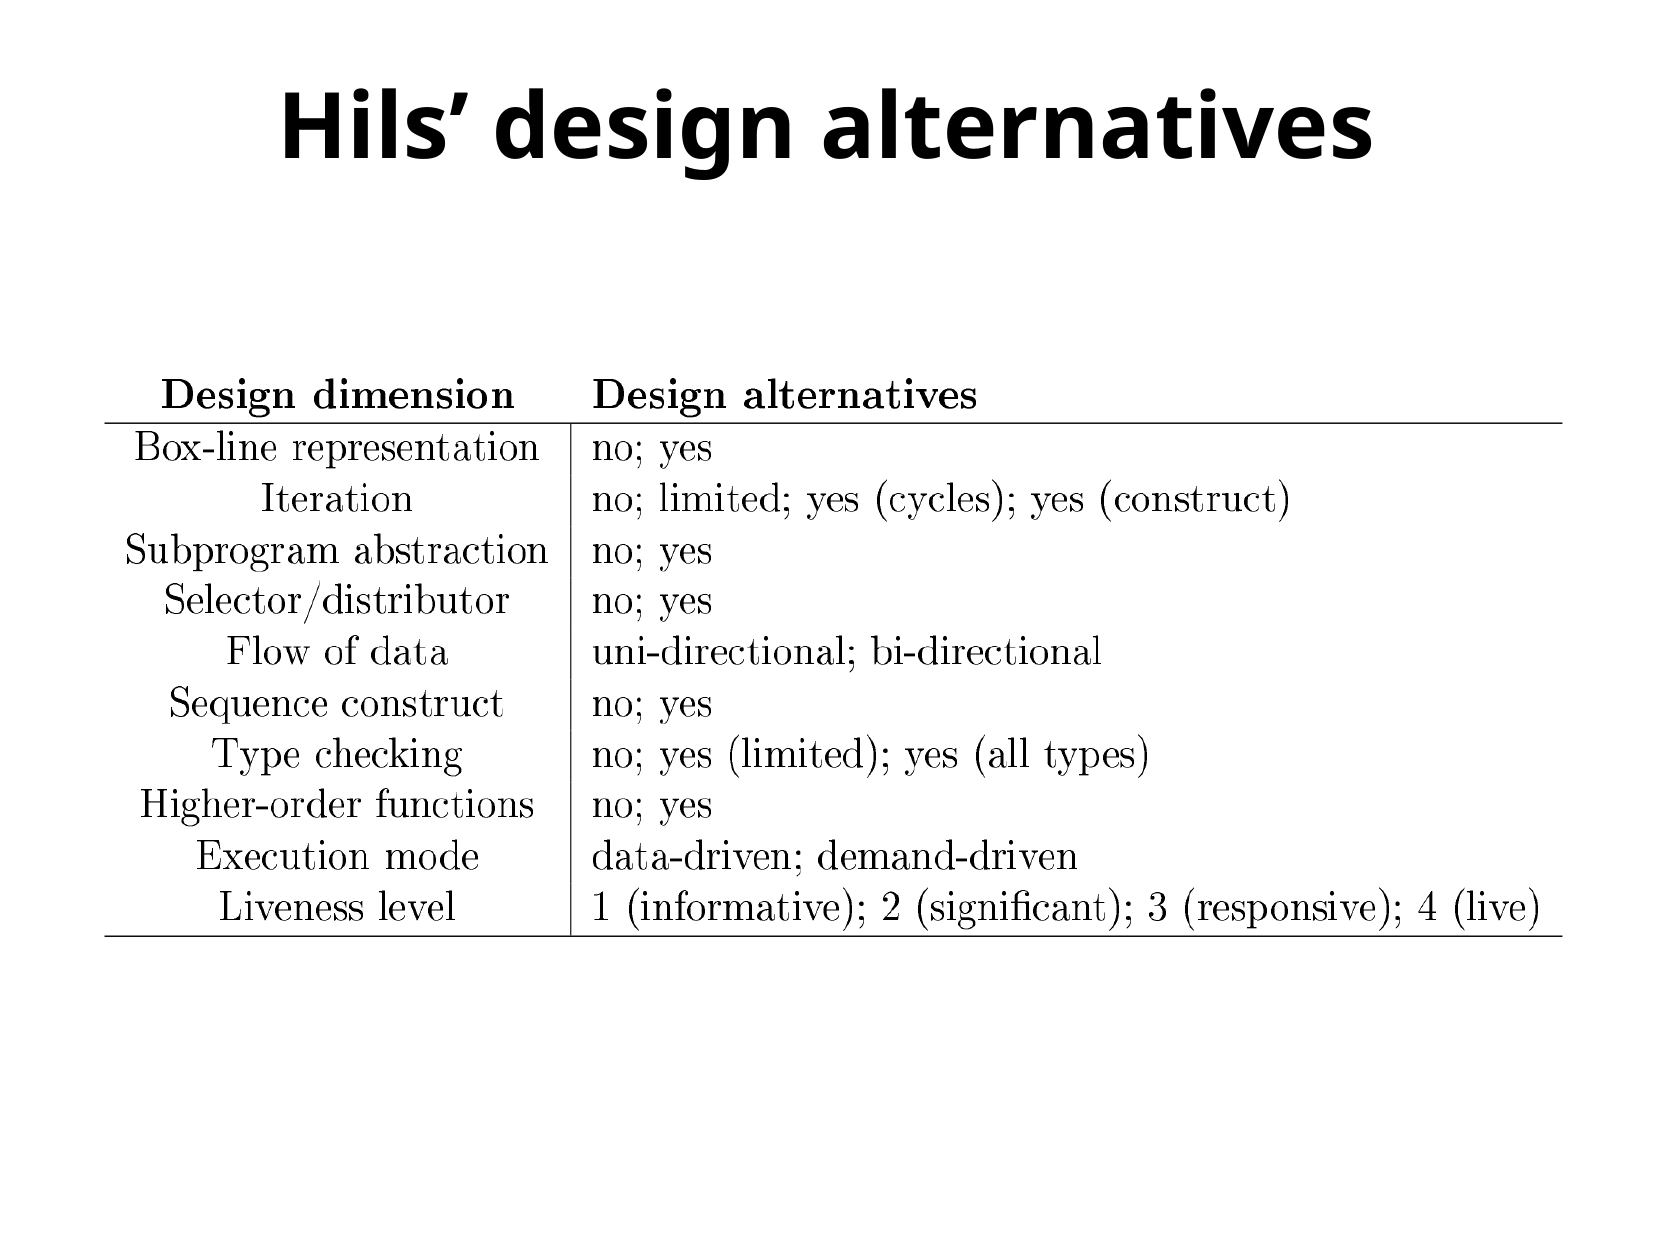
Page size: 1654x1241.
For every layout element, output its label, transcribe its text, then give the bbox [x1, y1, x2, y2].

picture [90, 345, 1579, 951]
title Hils’ design alternatives [82, 19, 1571, 227]
